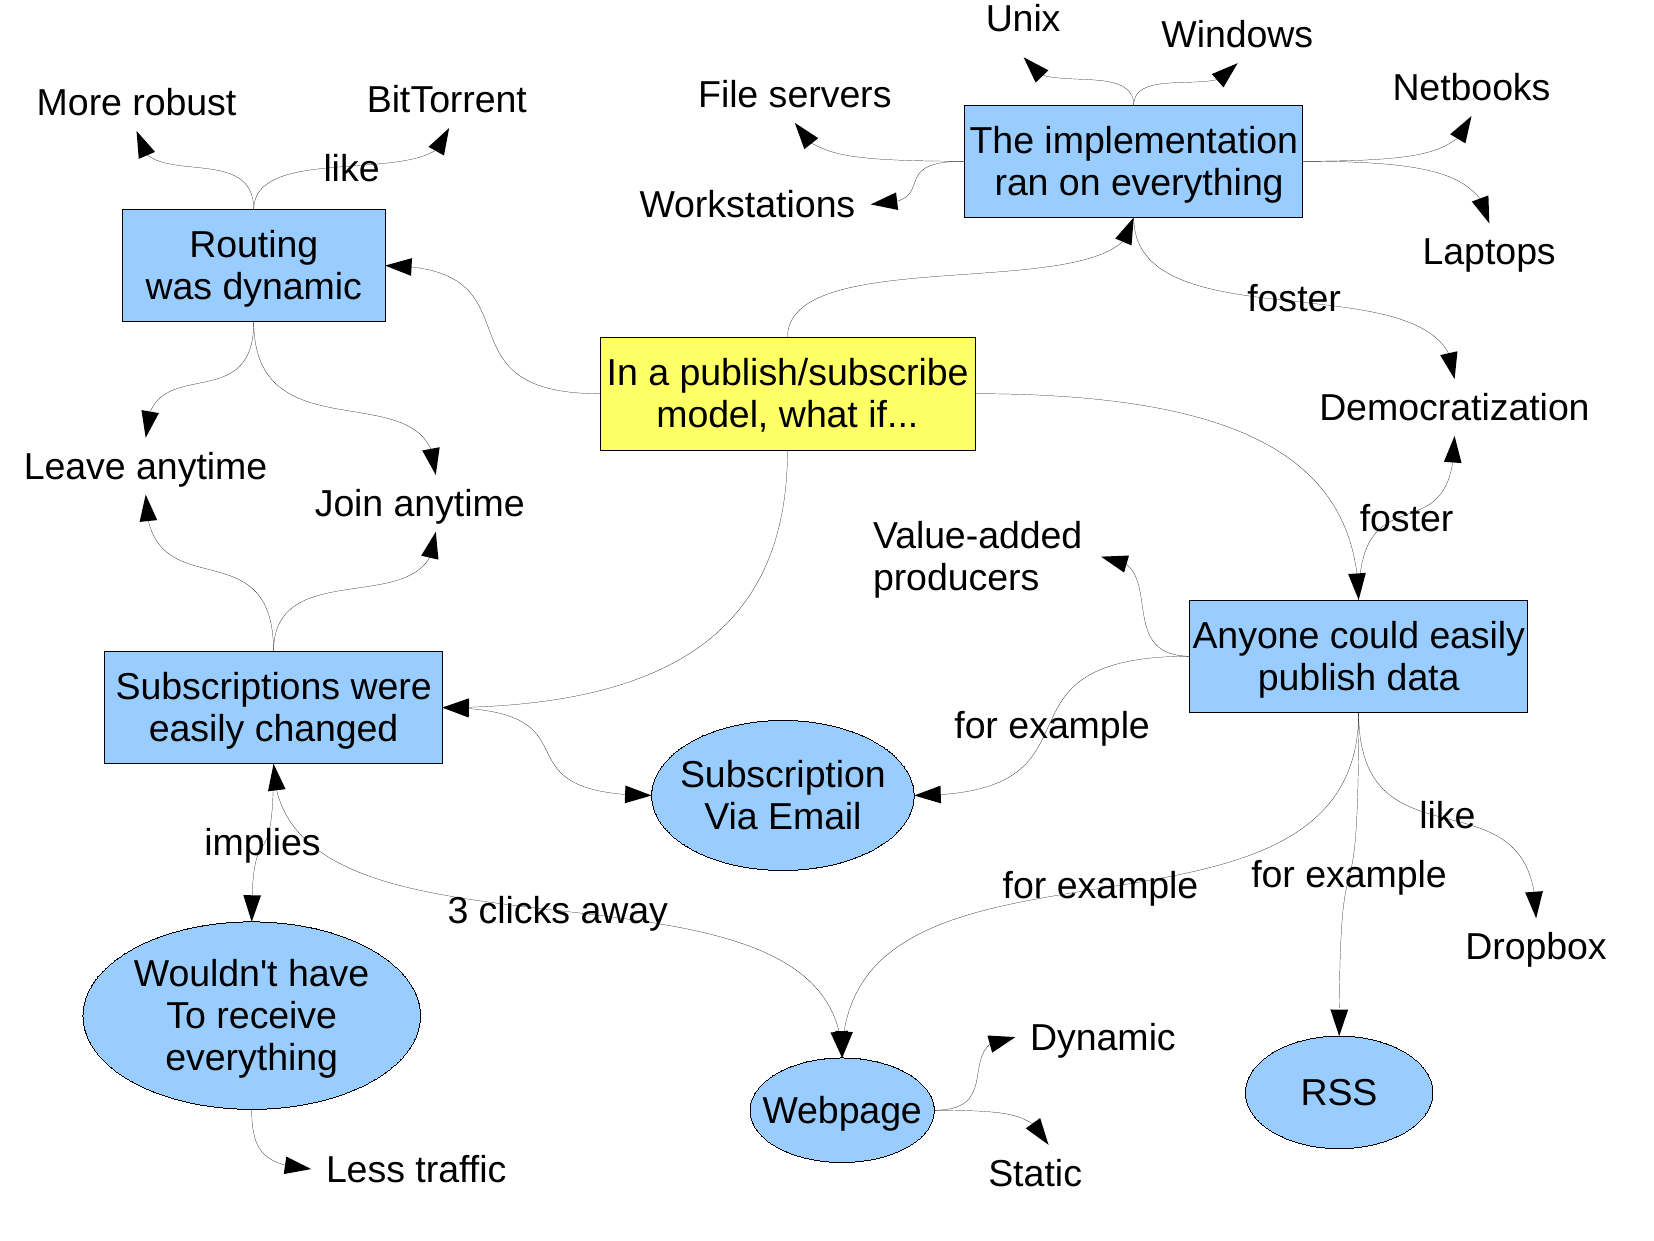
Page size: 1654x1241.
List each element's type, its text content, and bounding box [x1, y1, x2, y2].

text_box More robust [21, 74, 251, 131]
text_box Workstations [624, 175, 871, 233]
text_box Value-added producers [858, 507, 1102, 607]
text_box Windows [1146, 6, 1329, 64]
text_box RSS [1245, 1036, 1433, 1149]
text_box Routing was dynamic [122, 209, 386, 322]
text_box Join anytime [300, 474, 572, 532]
text_box BitTorrent [352, 71, 547, 128]
text_box Unix [971, 0, 1077, 58]
text_box File servers [683, 66, 906, 123]
text_box The implementation ran on everything [964, 105, 1303, 218]
text_box Leave anytime [9, 437, 283, 495]
text_box In a publish/subscribe model, what if... [600, 337, 976, 451]
text_box Static [973, 1144, 1124, 1202]
text_box Subscription Via Email [651, 720, 915, 871]
text_box Subscriptions were easily changed [104, 651, 443, 764]
text_box Webpage [750, 1057, 935, 1163]
text_box Netbooks [1377, 59, 1566, 117]
text_box Laptops [1407, 223, 1571, 281]
text_box Dynamic [1015, 1008, 1191, 1066]
text_box Less traffic [311, 1140, 522, 1198]
text_box Anyone could easily publish data [1189, 600, 1528, 713]
text_box Democratization [1304, 379, 1605, 436]
text_box Dropbox [1450, 918, 1622, 976]
text_box Wouldn't have To receive everything [82, 921, 421, 1110]
